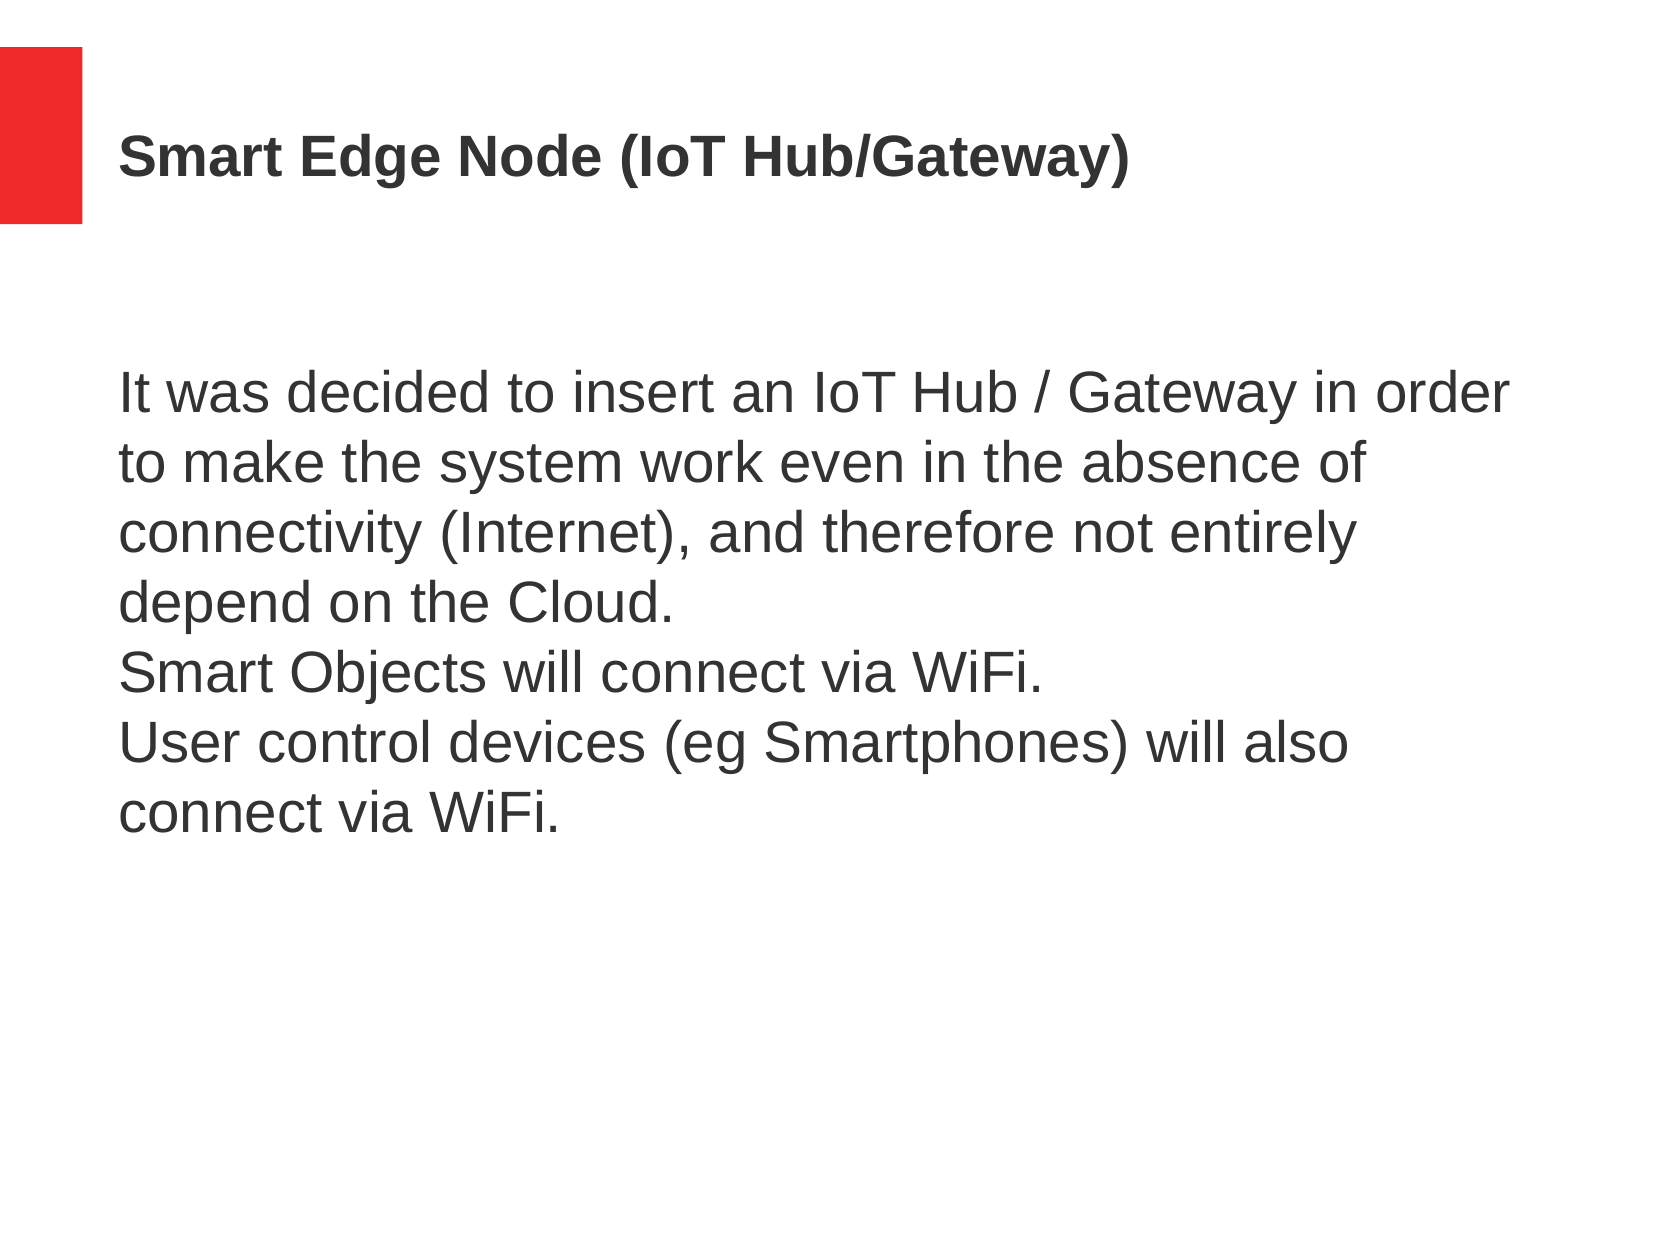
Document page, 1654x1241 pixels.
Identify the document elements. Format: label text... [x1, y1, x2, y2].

text_box Smart Edge Node (IoT Hub/Gateway) [118, 49, 1571, 257]
text_box It was decided to insert an IoT Hub / Gateway in order to make the system work even in the absence of connectivity (Internet), and therefore not entirely depend on the Cloud. Smart Objects will connect via WiFi. User control devices (eg Smartphones) will also connect via WiFi. [118, 354, 1536, 1074]
